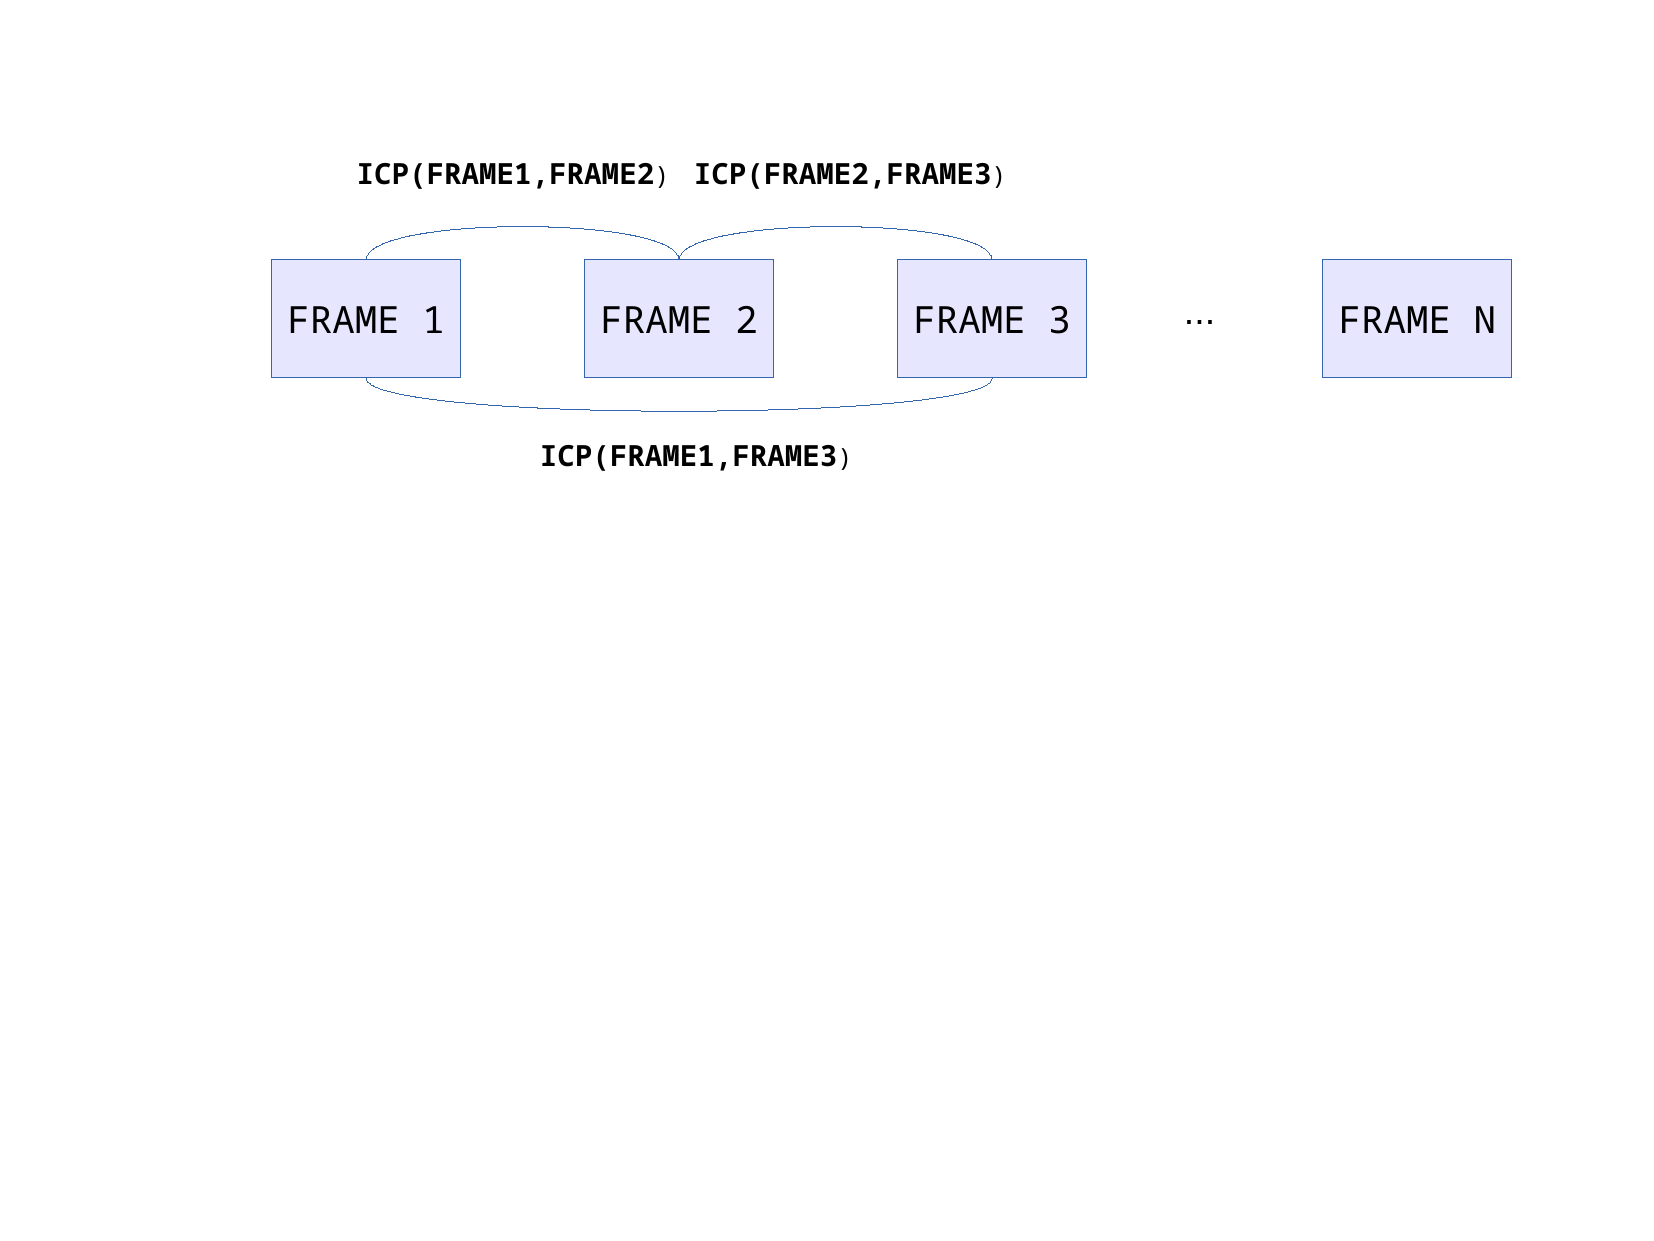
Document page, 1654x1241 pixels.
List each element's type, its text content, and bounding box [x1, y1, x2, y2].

text_box ICP(FRAME1,FRAME3) [525, 427, 875, 508]
text_box FRAME 1 [271, 259, 461, 378]
text_box ... [1169, 283, 1231, 341]
text_box FRAME 2 [584, 259, 774, 378]
text_box FRAME 3 [897, 259, 1087, 378]
text_box ICP(FRAME1,FRAME2) [341, 146, 691, 227]
text_box FRAME N [1322, 259, 1512, 378]
text_box ICP(FRAME2,FRAME3) [691, 146, 1029, 227]
